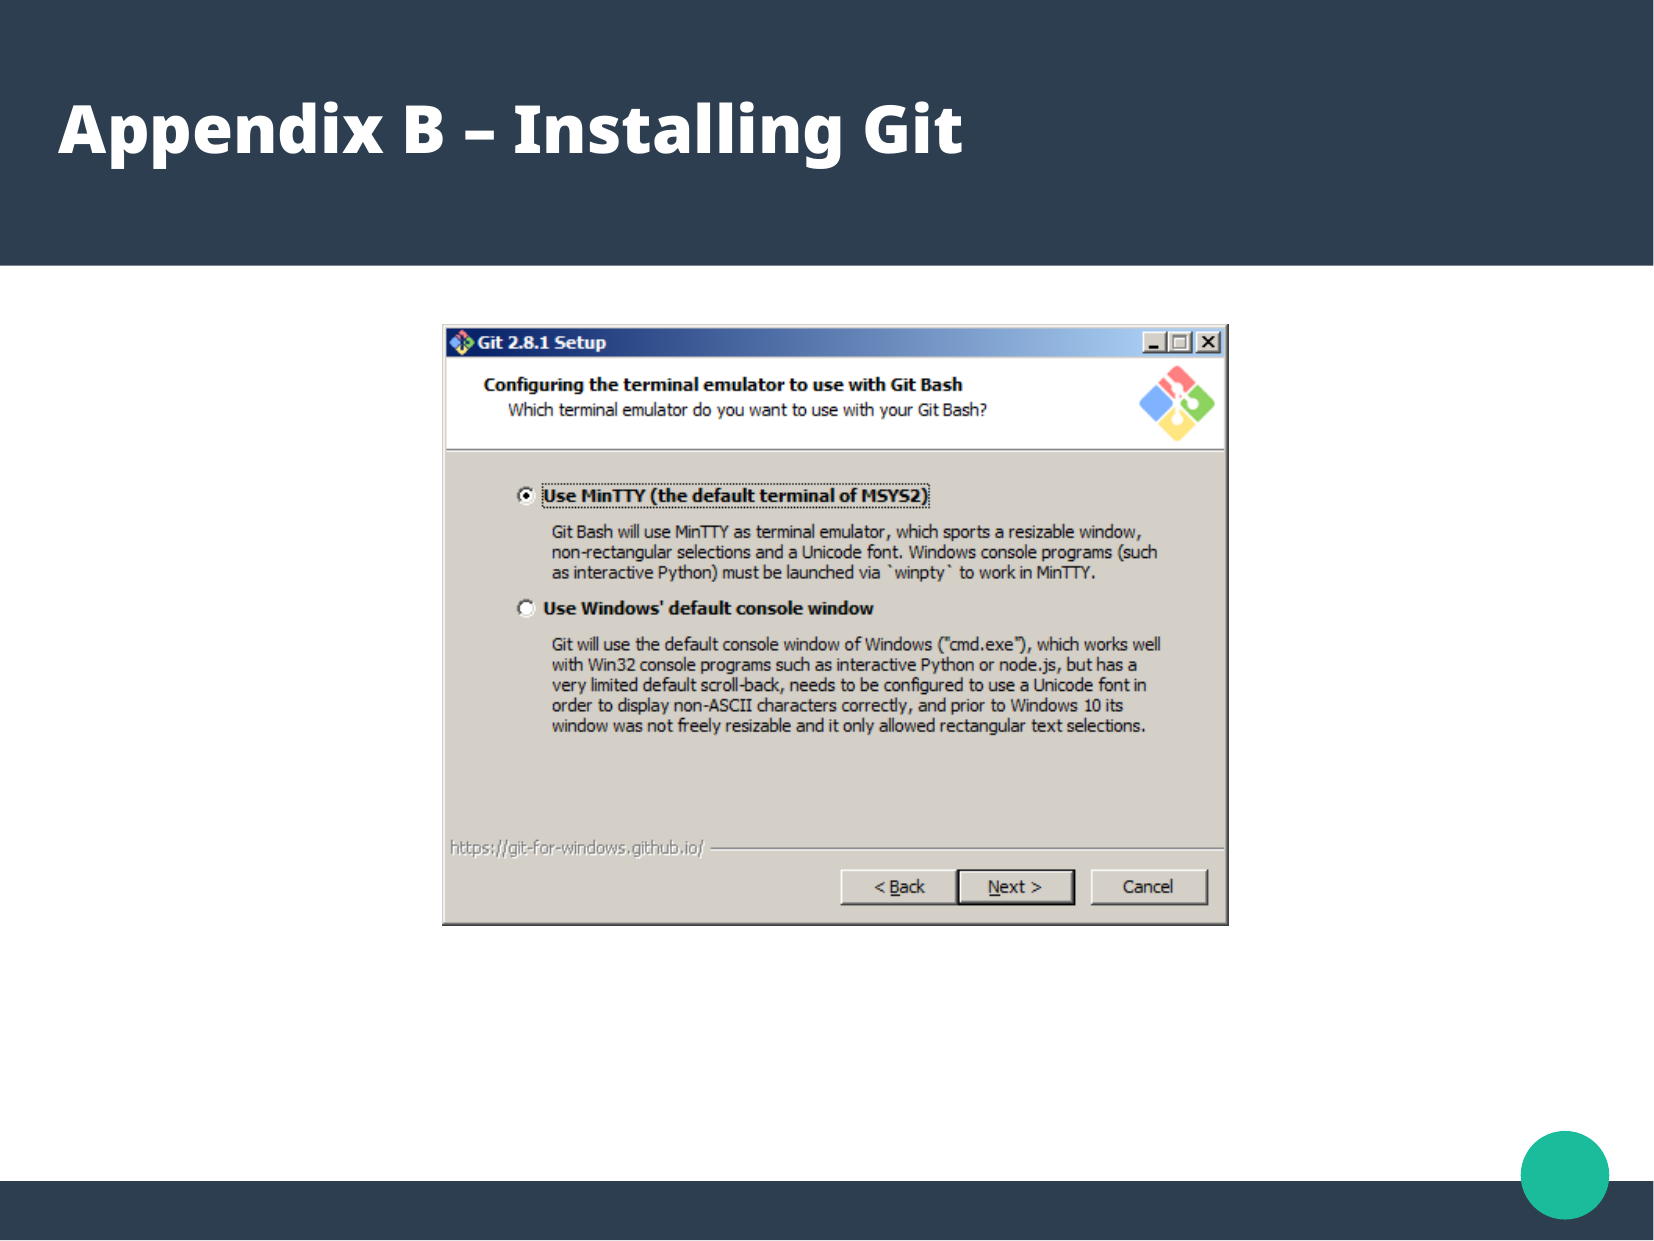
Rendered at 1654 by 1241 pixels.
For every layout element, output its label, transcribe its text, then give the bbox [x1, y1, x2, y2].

picture [442, 324, 1229, 926]
title Appendix B – Installing Git [59, 49, 1595, 207]
